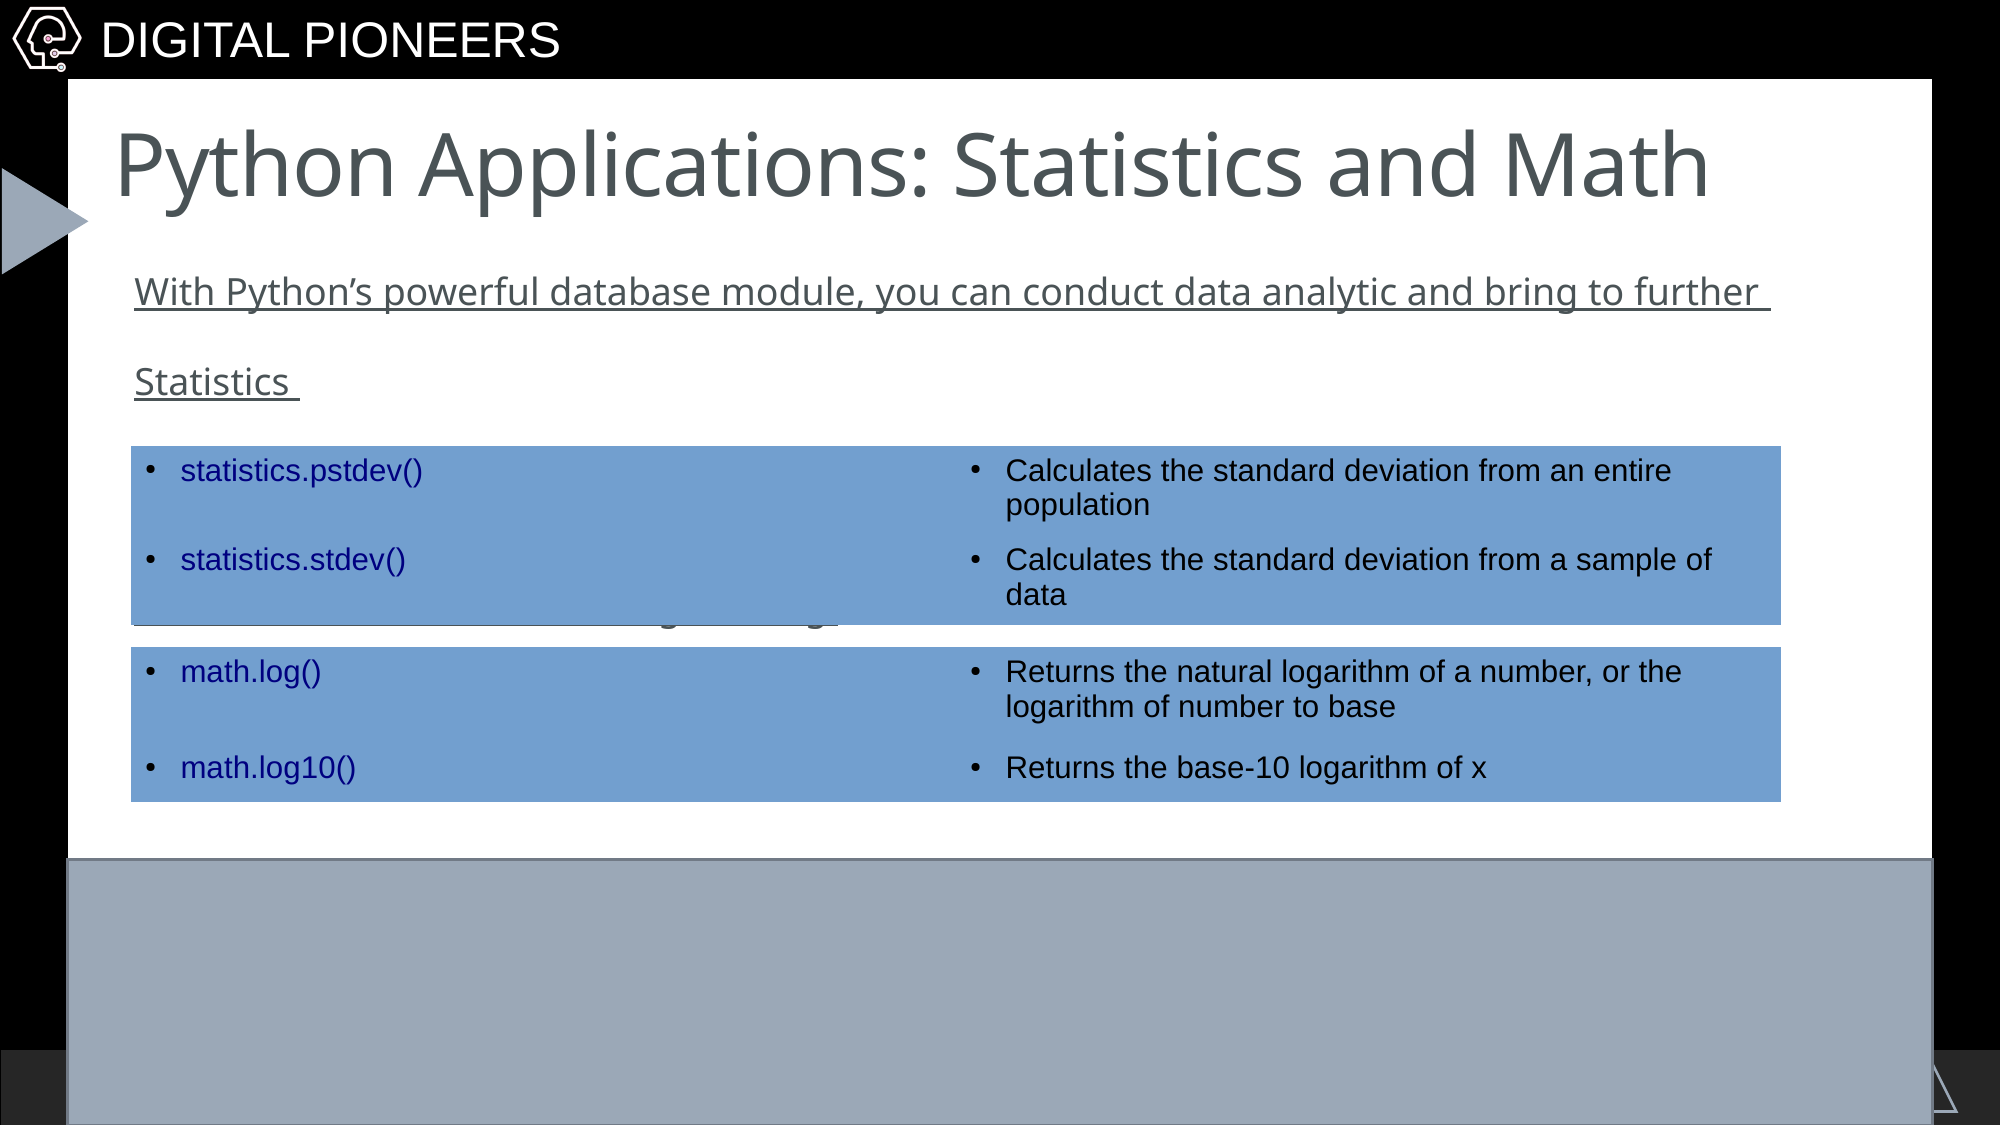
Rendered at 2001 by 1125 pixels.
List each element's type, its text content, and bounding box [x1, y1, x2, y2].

table_cell Returns the base-10 logarithm of x [956, 743, 1781, 802]
text_box [68, 860, 1933, 1125]
table_header Returns the natural logarithm of a number, or the logarithm of number to base [956, 647, 1781, 743]
text_box DIGITAL PIONEERS [85, 0, 596, 76]
table_cell math.log10() [131, 743, 956, 802]
table_cell Calculates the standard deviation from a sample of data [956, 535, 1781, 625]
table_header statistics.pstdev() [131, 446, 956, 535]
table_header math.log() [131, 647, 956, 743]
title Python Applications: Statistics and Math [98, 93, 1813, 243]
table_header Calculates the standard deviation from an entire population [956, 446, 1781, 535]
table_cell statistics.stdev() [131, 535, 956, 625]
text_box With Python’s powerful database module, you can conduct data analytic and bring to further Statistics Mathematics and Financial Engineering [119, 260, 1842, 776]
picture [7, 5, 85, 73]
